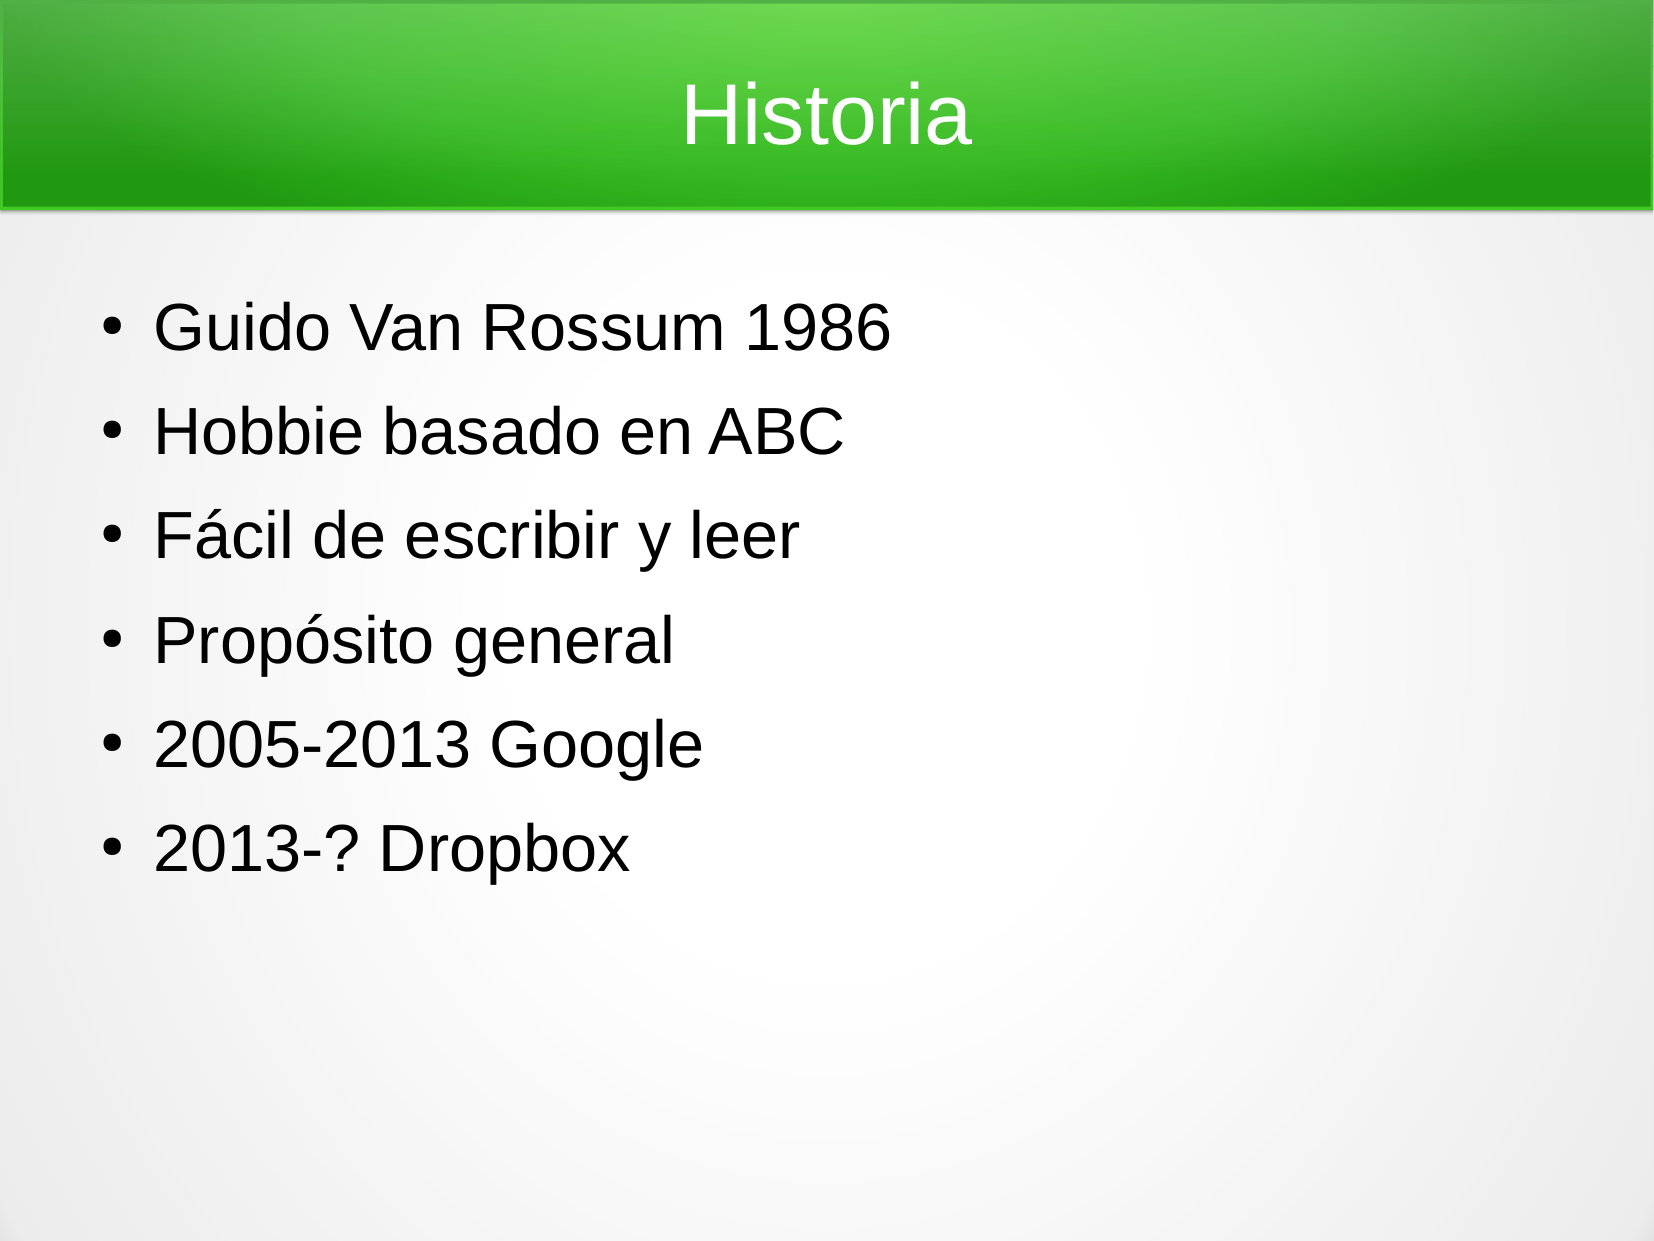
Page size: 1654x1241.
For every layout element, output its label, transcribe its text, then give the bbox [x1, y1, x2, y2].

title Historia [82, 49, 1571, 179]
list Guido Van Rossum 1986 Hobbie basado en ABC Fácil de escribir y leer Propósito general 2005-2013 Google 2013-? Dropbox [82, 290, 1538, 1010]
